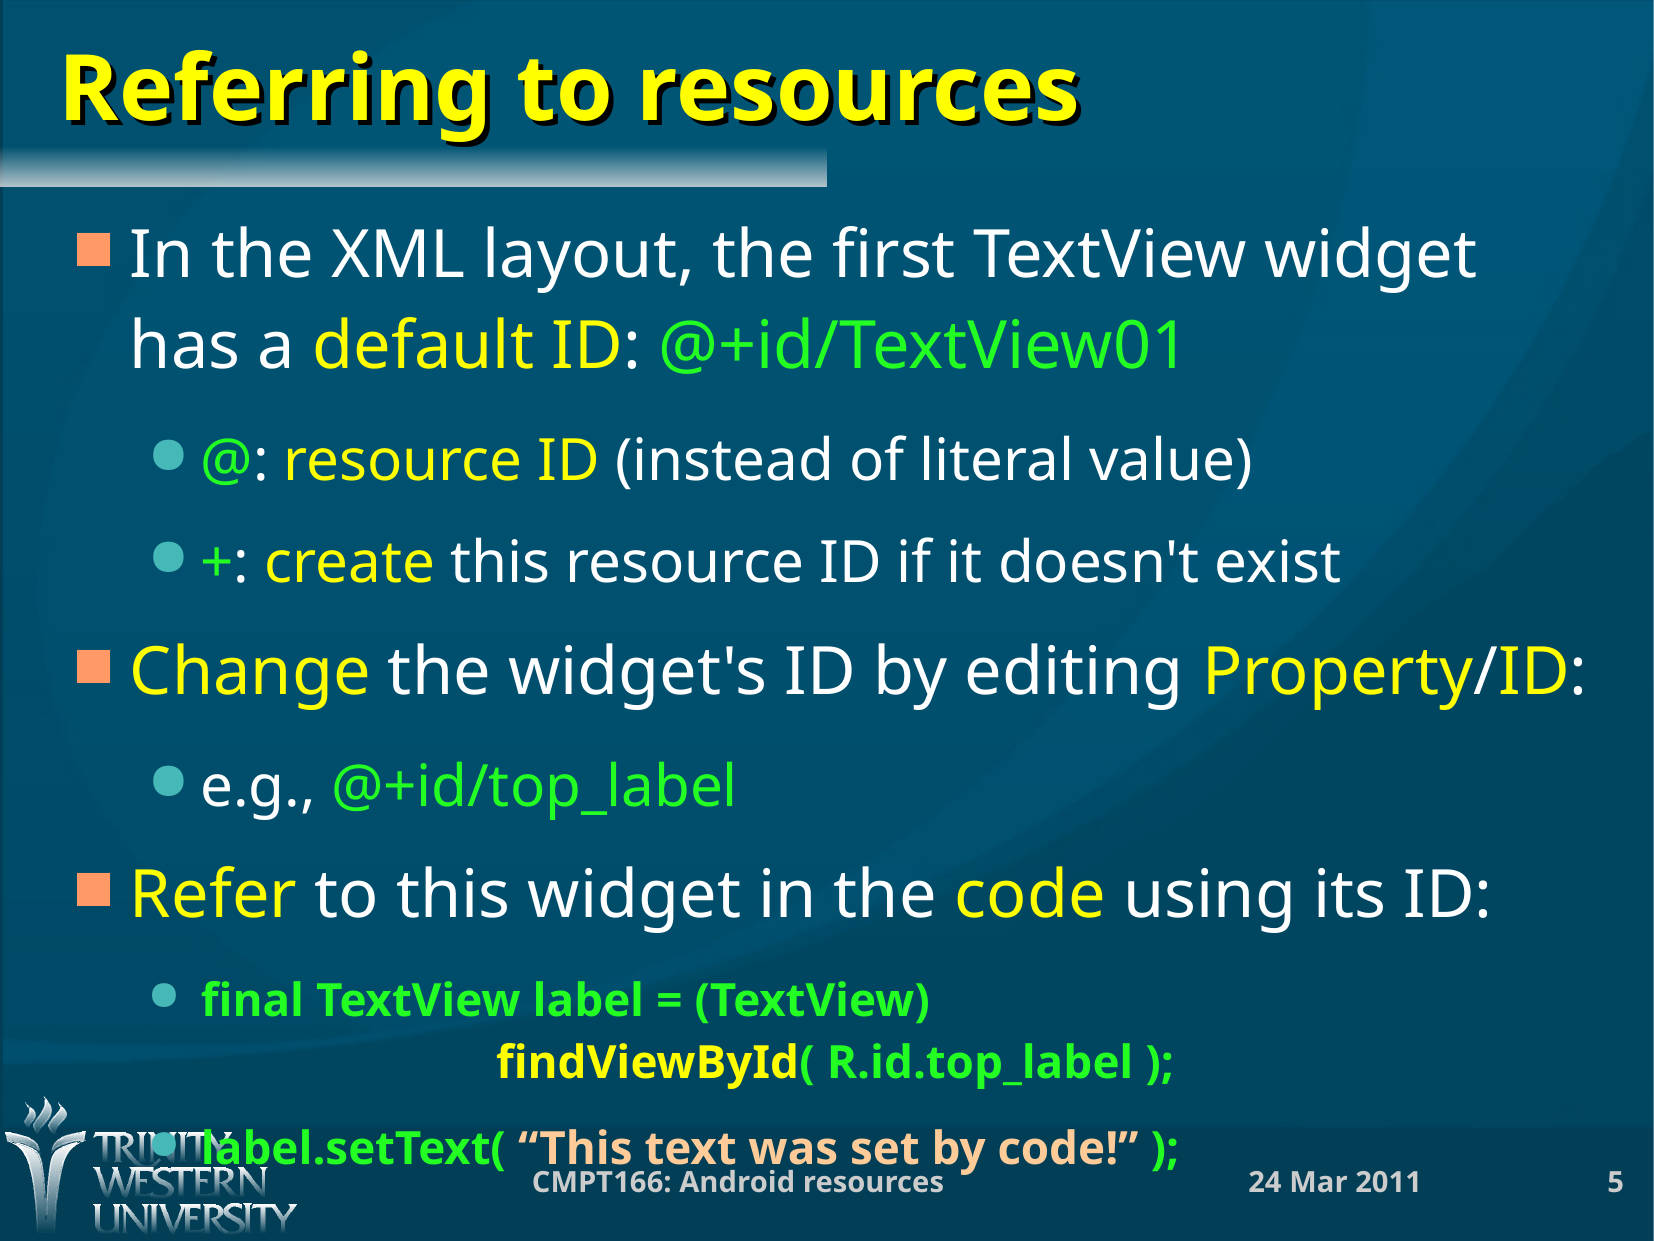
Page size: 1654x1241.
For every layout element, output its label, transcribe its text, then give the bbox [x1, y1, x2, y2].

list In the XML layout, the first TextView widget has a default ID: @+id/TextView01 @: resource ID (instead of literal value) +: create this resource ID if it doesn't exist Change the widget's ID by editing Property/ID: e.g., @+id/top_label Refer to this widget in the code using its ID: final TextView label = (TextView) findViewById( R.id.top_label ); label.setText( “This text was set by code!” ); [59, 206, 1625, 1142]
picture [38, 1227, 54, 1232]
title Referring to resources [59, 19, 1595, 148]
